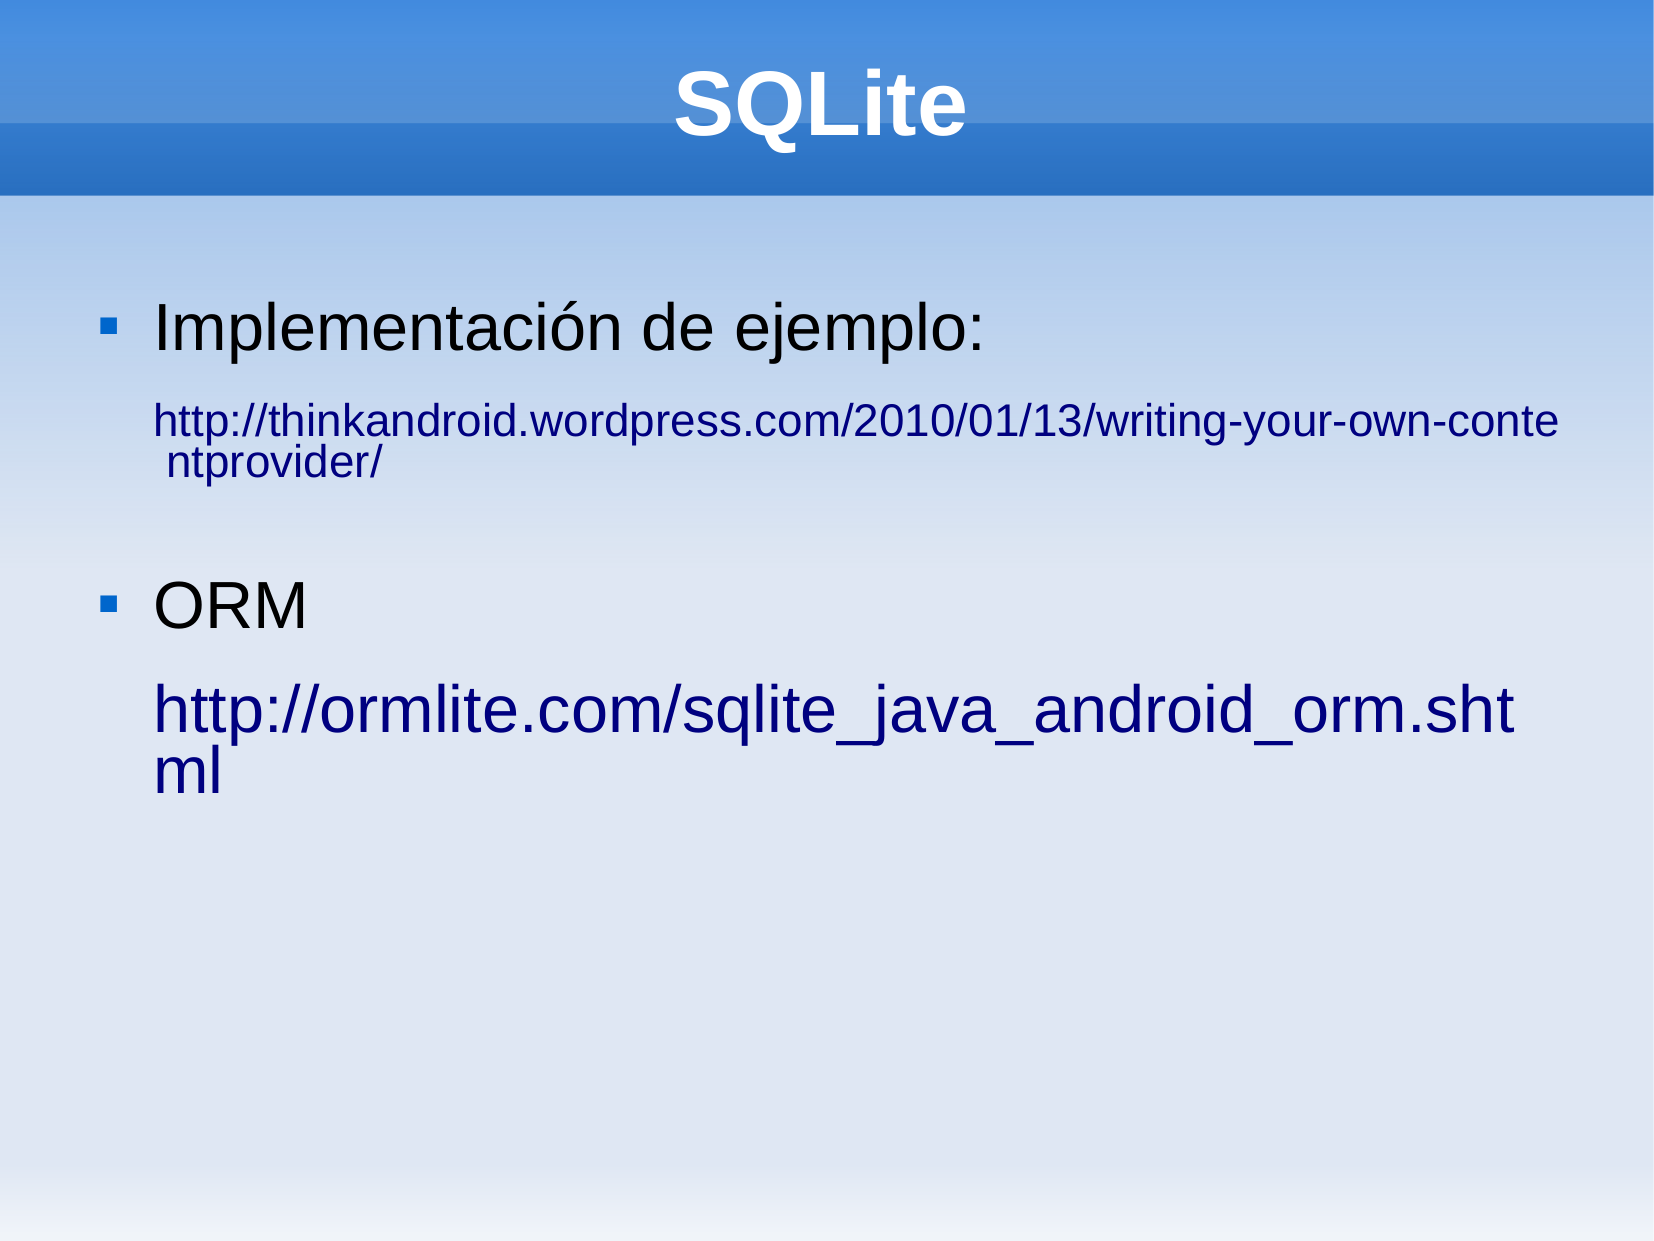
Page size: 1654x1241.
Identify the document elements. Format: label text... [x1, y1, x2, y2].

title SQLite [76, 0, 1565, 208]
picture [0, 0, 1654, 1241]
list Implementación de ejemplo: http://thinkandroid.wordpress.com/2010/01/13/writing-your-own-conte ntprovider/ ORM http://ormlite.com/sqlite_java_android_orm.shtml [82, 290, 1571, 1109]
